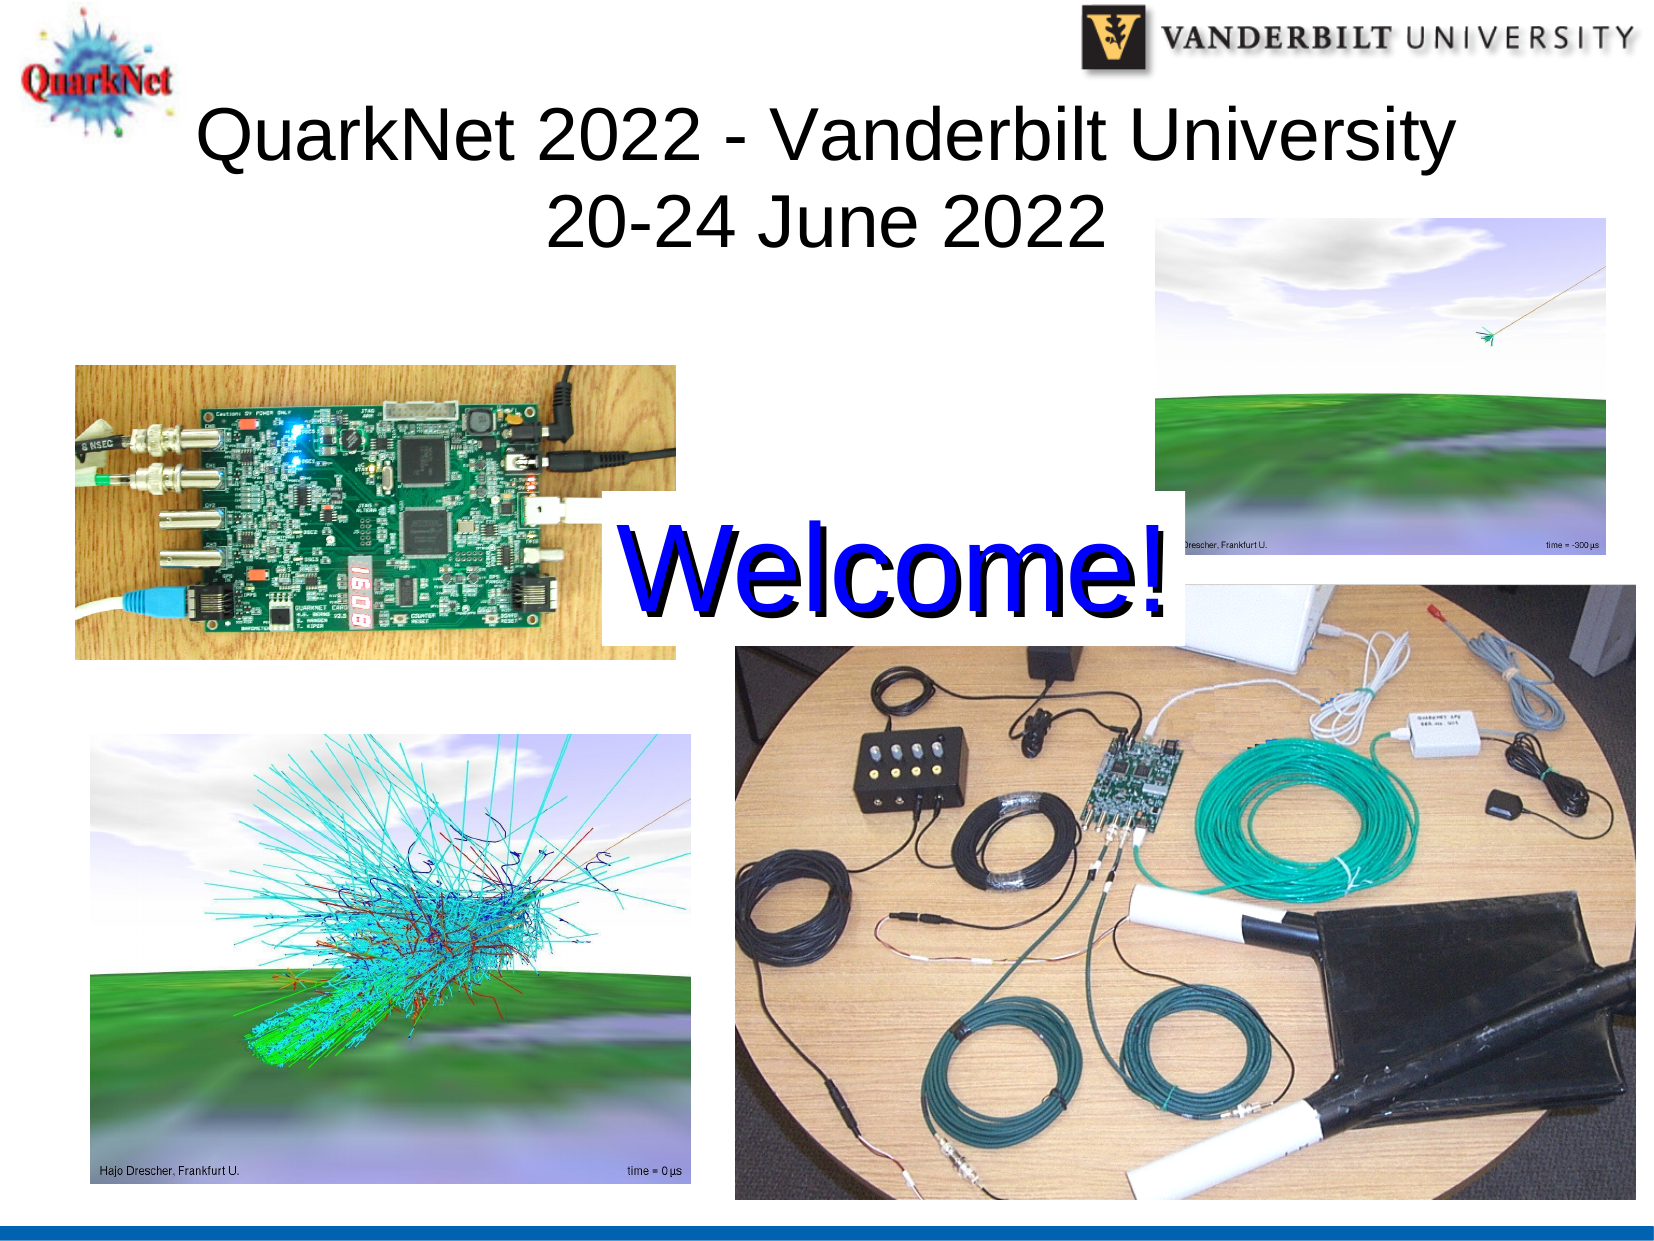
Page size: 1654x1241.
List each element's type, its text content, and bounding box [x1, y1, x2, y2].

text_box Welcome! [601, 491, 1186, 646]
title QuarkNet 2022 - Vanderbilt University 20-24 June 2022 [82, 72, 1571, 281]
picture [75, 365, 676, 661]
picture [1078, 1, 1649, 85]
picture [90, 734, 691, 1184]
picture [4, 1, 188, 152]
picture [1155, 218, 1606, 556]
picture [735, 584, 1636, 1201]
